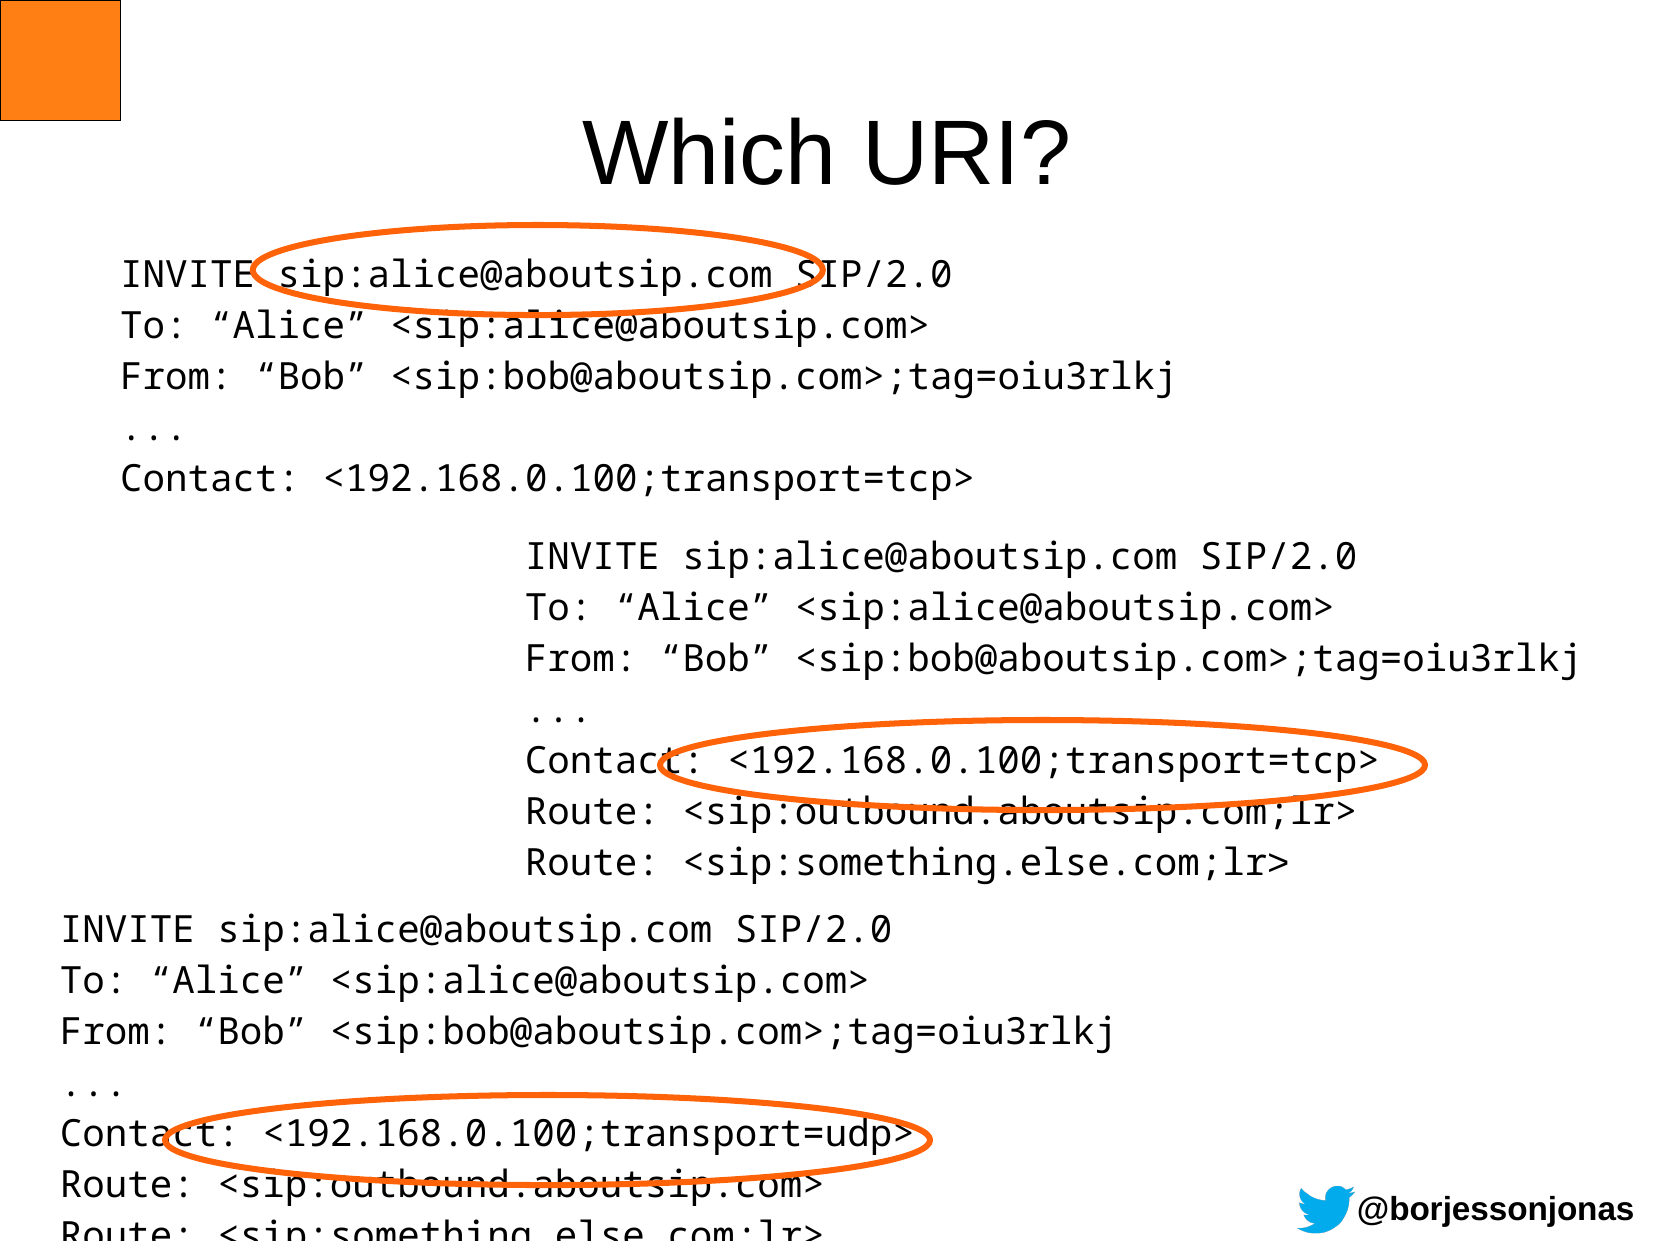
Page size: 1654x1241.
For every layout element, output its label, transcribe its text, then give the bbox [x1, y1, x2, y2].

title Which URI? [82, 49, 1571, 257]
text_box INVITE sip:alice@aboutsip.com SIP/2.0 To: “Alice” <sip:alice@aboutsip.com> From: “Bob” <sip:bob@aboutsip.com>;tag=oiu3rlkj ... Contact: <192.168.0.100;transport=tcp> Route: <sip:outbound.aboutsip.com;lr> Route: <sip:something.else.com;lr> [510, 522, 1598, 844]
title Which URI? [352, 229, 724, 240]
picture [1277, 1160, 1375, 1241]
text_box INVITE sip:alice@aboutsip.com SIP/2.0 To: “Alice” <sip:alice@aboutsip.com> From: “Bob” <sip:bob@aboutsip.com>;tag=oiu3rlkj ... Contact: <192.168.0.100;transport=tcp> [105, 240, 1193, 473]
text_box INVITE sip:alice@aboutsip.com SIP/2.0 To: “Alice” <sip:alice@aboutsip.com> From: “Bob” <sip:bob@aboutsip.com>;tag=oiu3rlkj ... Contact: <192.168.0.100;transport=udp> Route: <sip:outbound.aboutsip.com> Route: <sip:something.else.com;lr> [45, 895, 1133, 1216]
text_box INVITE sip:alice@aboutsip.com SIP/2.0 To: “Alice” <sip:alice@aboutsip.com> From: “Bob” <sip:bob@aboutsip.com>;tag=oiu3rlkj ... Contact: <192.168.0.100;transport=tcp> [257, 240, 819, 312]
